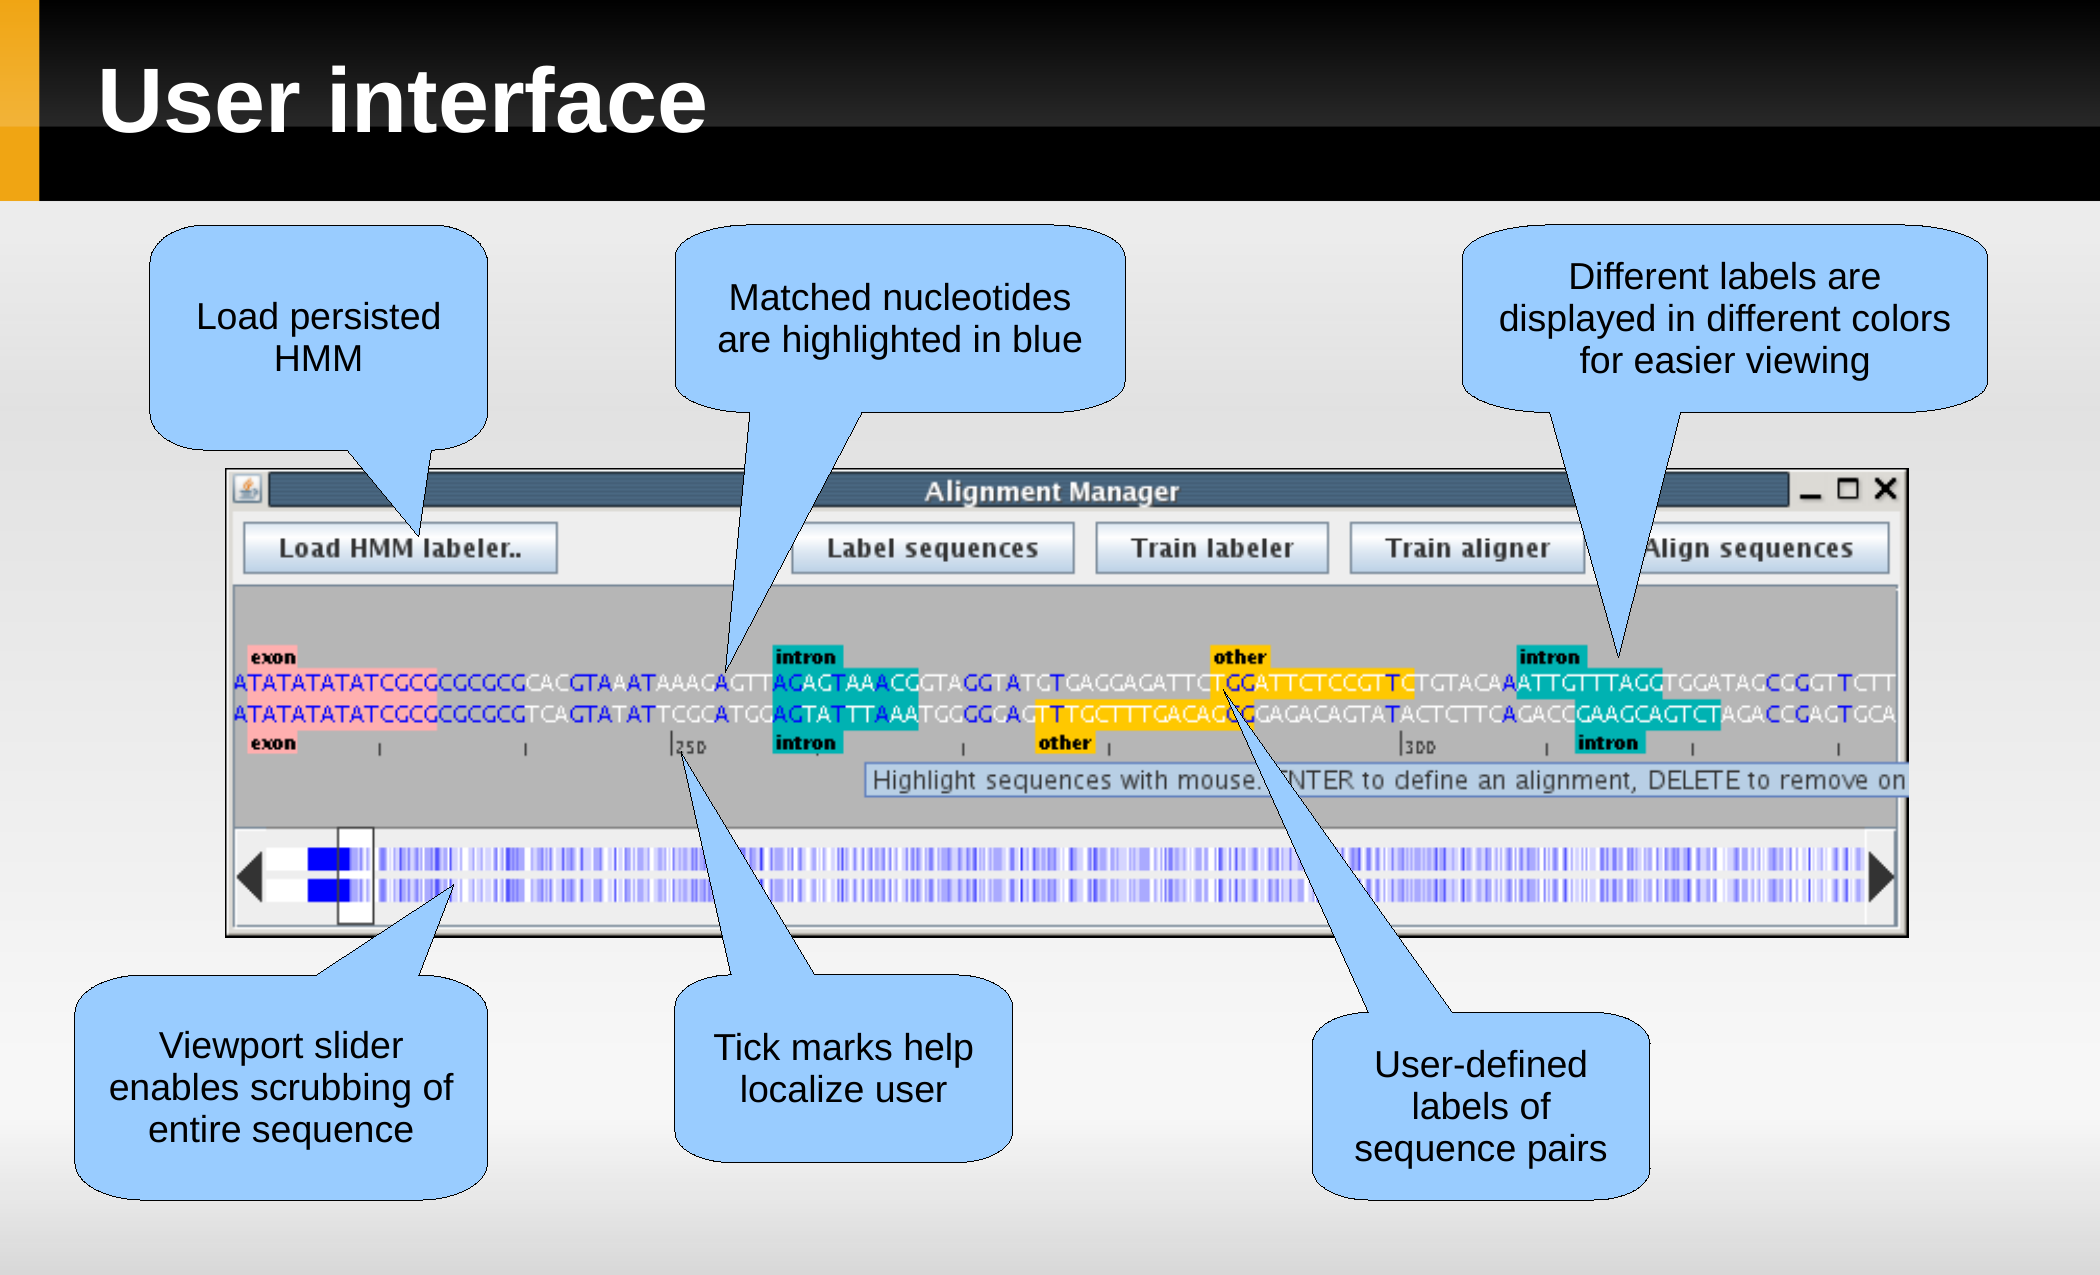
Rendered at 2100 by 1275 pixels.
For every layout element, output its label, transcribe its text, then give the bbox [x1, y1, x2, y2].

text_box Viewport slider enables scrubbing of entire sequence [74, 884, 488, 1201]
title User interface [97, 19, 1988, 183]
text_box User-defined labels of sequence pairs [1223, 689, 1651, 1201]
text_box Load persisted HMM [149, 225, 488, 537]
text_box Tick marks help localize user [674, 751, 1013, 1163]
picture [0, 0, 2100, 1275]
text_box Different labels are displayed in different colors for easier viewing [1462, 224, 1988, 658]
text_box Matched nucleotides are highlighted in blue [675, 224, 1126, 673]
